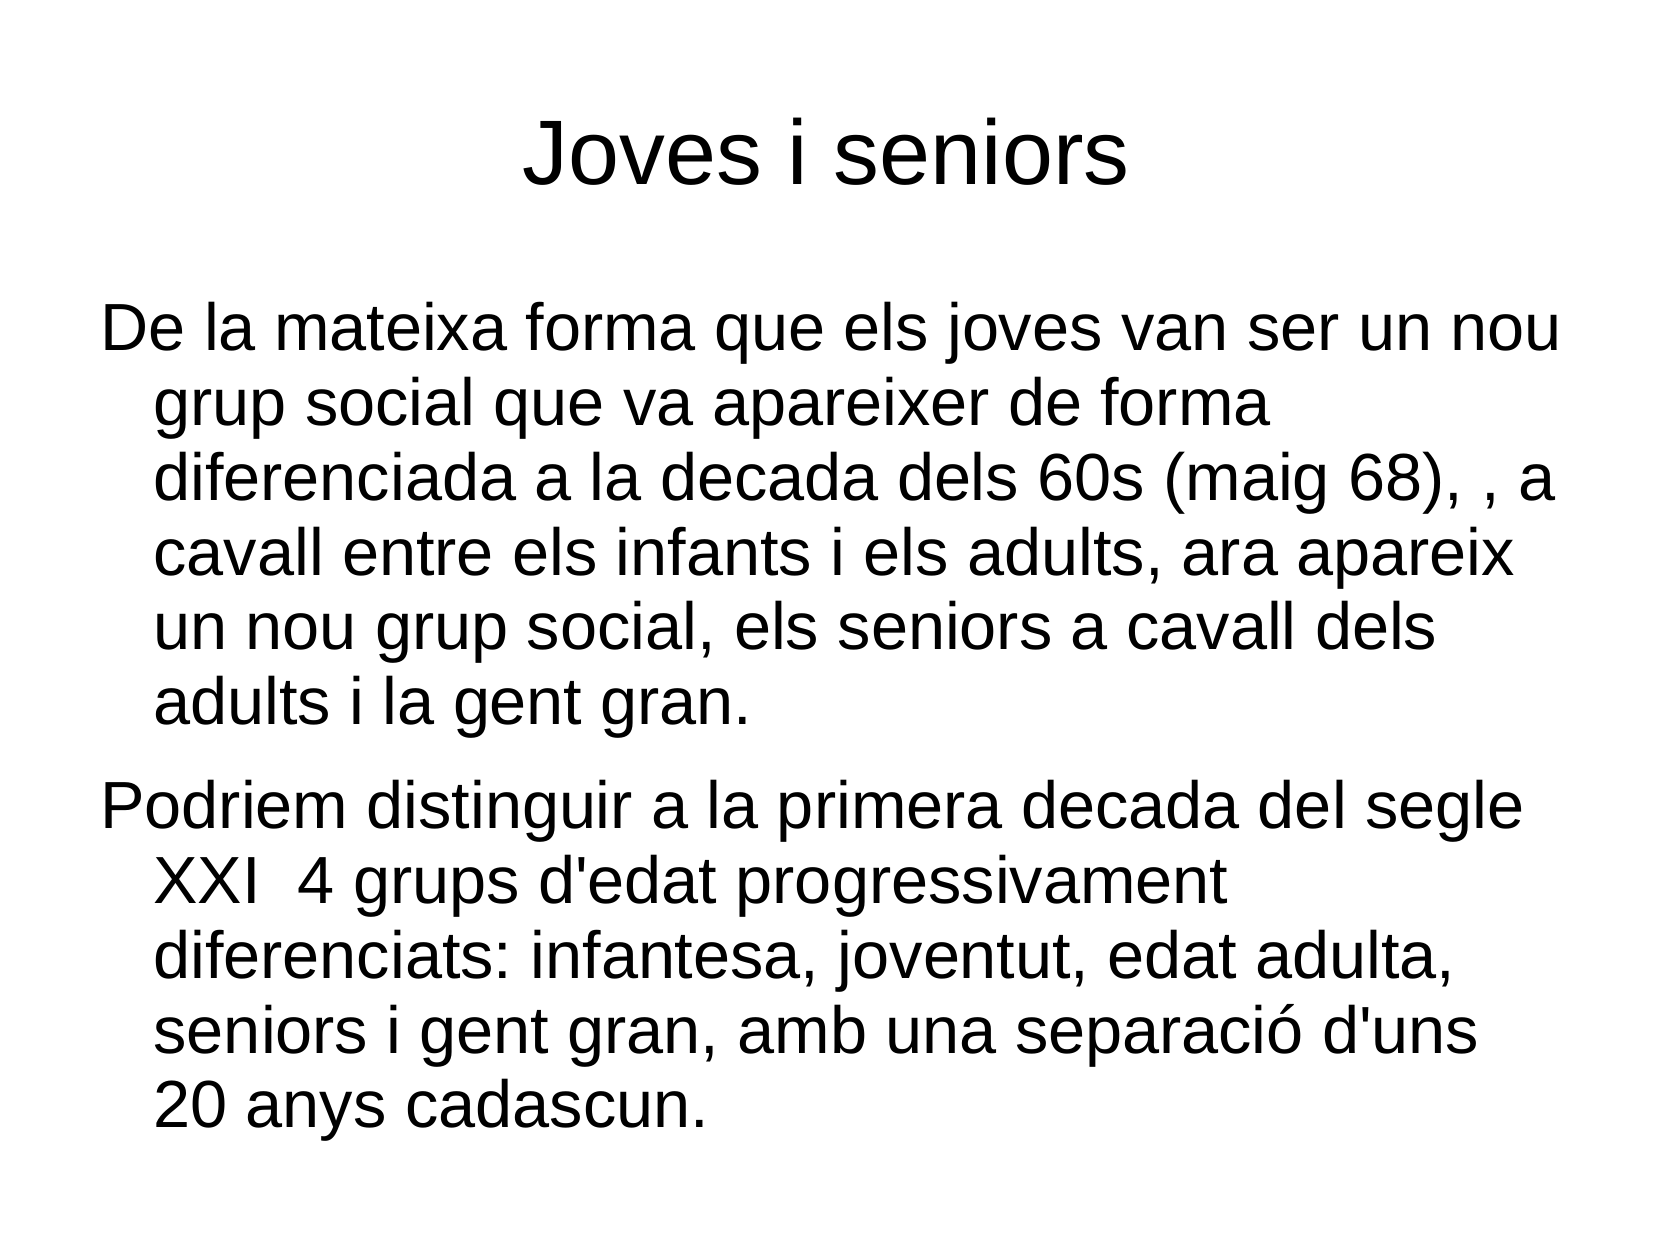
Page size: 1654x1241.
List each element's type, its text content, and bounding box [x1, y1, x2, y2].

list De la mateixa forma que els joves van ser un nou grup social que va apareixer de forma diferenciada a la decada dels 60s (maig 68), , a cavall entre els infants i els adults, ara apareix un nou grup social, els seniors a cavall dels adults i la gent gran. Podriem distinguir a la primera decada del segle XXI 4 grups d'edat progressivament diferenciats: infantesa, joventut, edat adulta, seniors i gent gran, amb una separació d'uns 20 anys cadascun. [82, 290, 1571, 1137]
title Joves i seniors [82, 56, 1571, 250]
